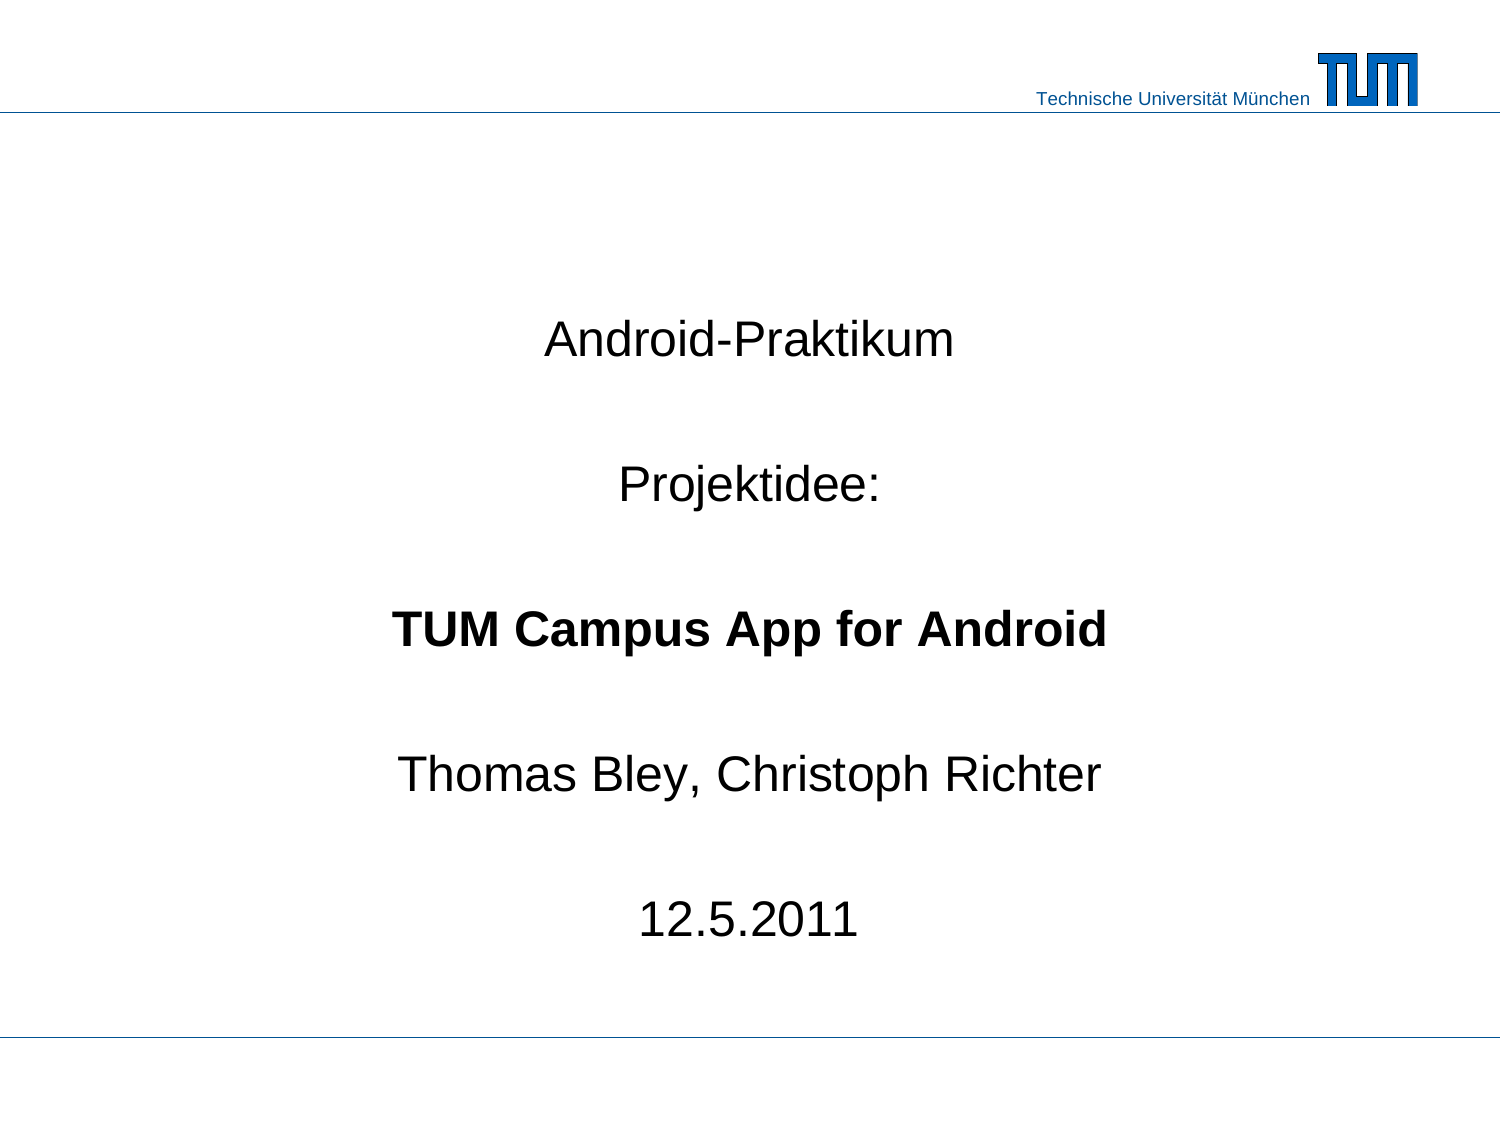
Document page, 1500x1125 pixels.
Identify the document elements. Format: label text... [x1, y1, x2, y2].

subtitle Android-Praktikum Projektidee: TUM Campus App for Android Thomas Bley, Christoph Richter 12.5.2011 [83, 270, 1417, 983]
